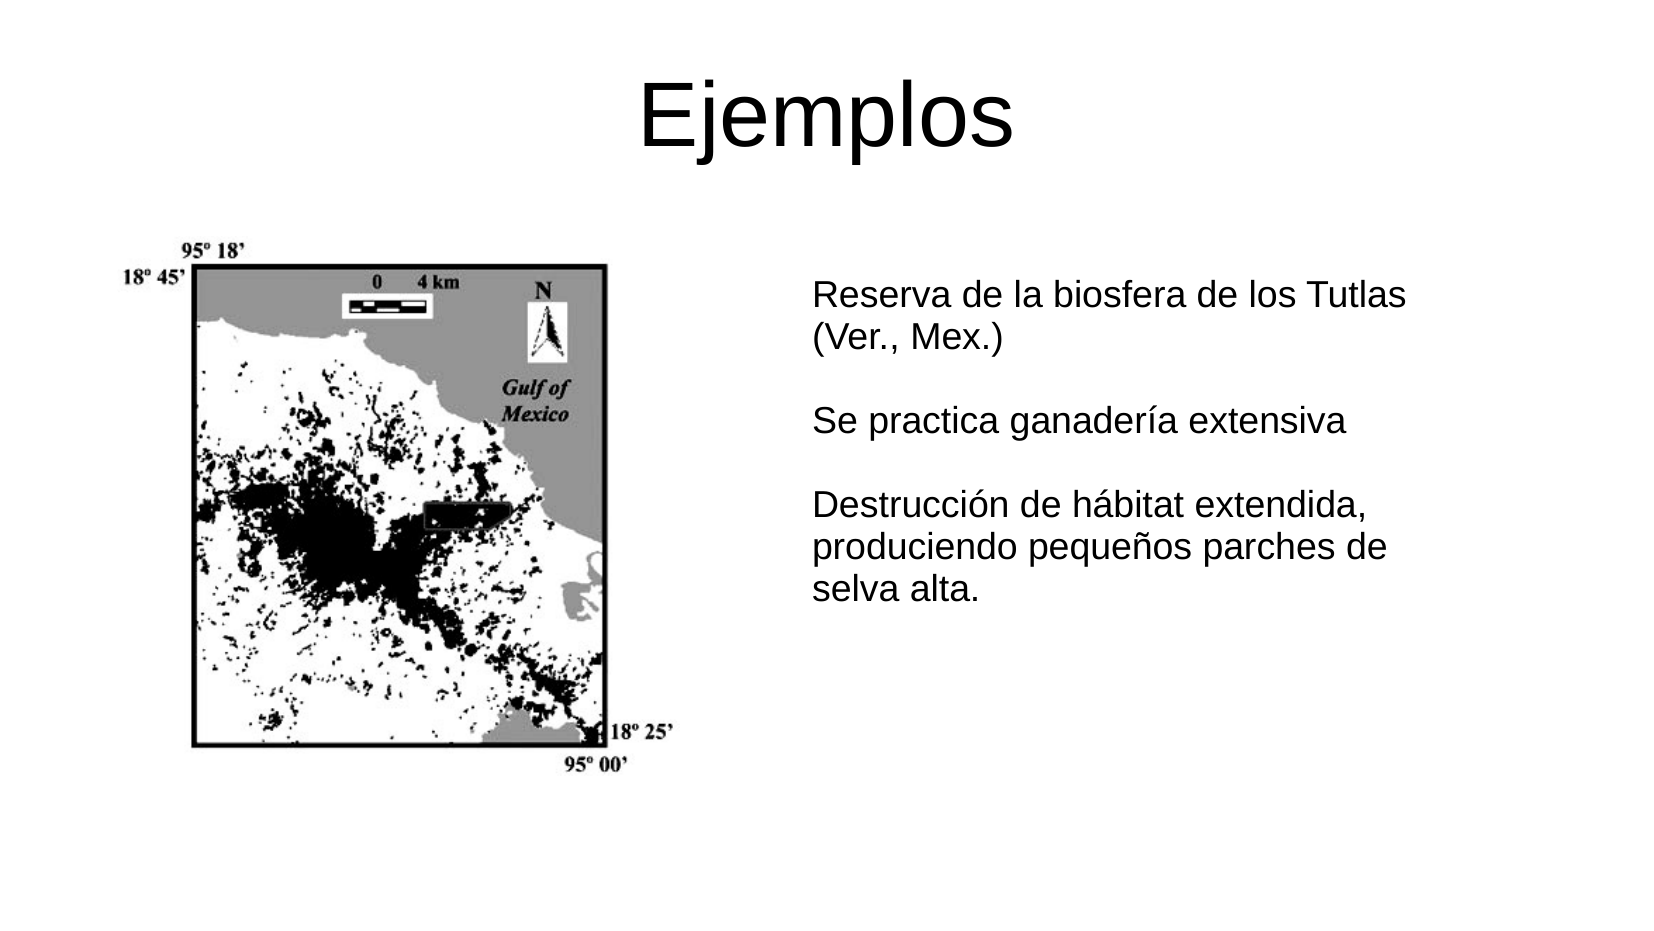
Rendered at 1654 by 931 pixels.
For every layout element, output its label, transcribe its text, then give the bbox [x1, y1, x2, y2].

text_box Reserva de la biosfera de los Tutlas (Ver., Mex.) Se practica ganadería extensiva Destrucción de hábitat extendida, produciendo pequeños parches de selva alta. [797, 265, 1447, 617]
picture [117, 236, 680, 776]
title Ejemplos [82, 37, 1571, 193]
